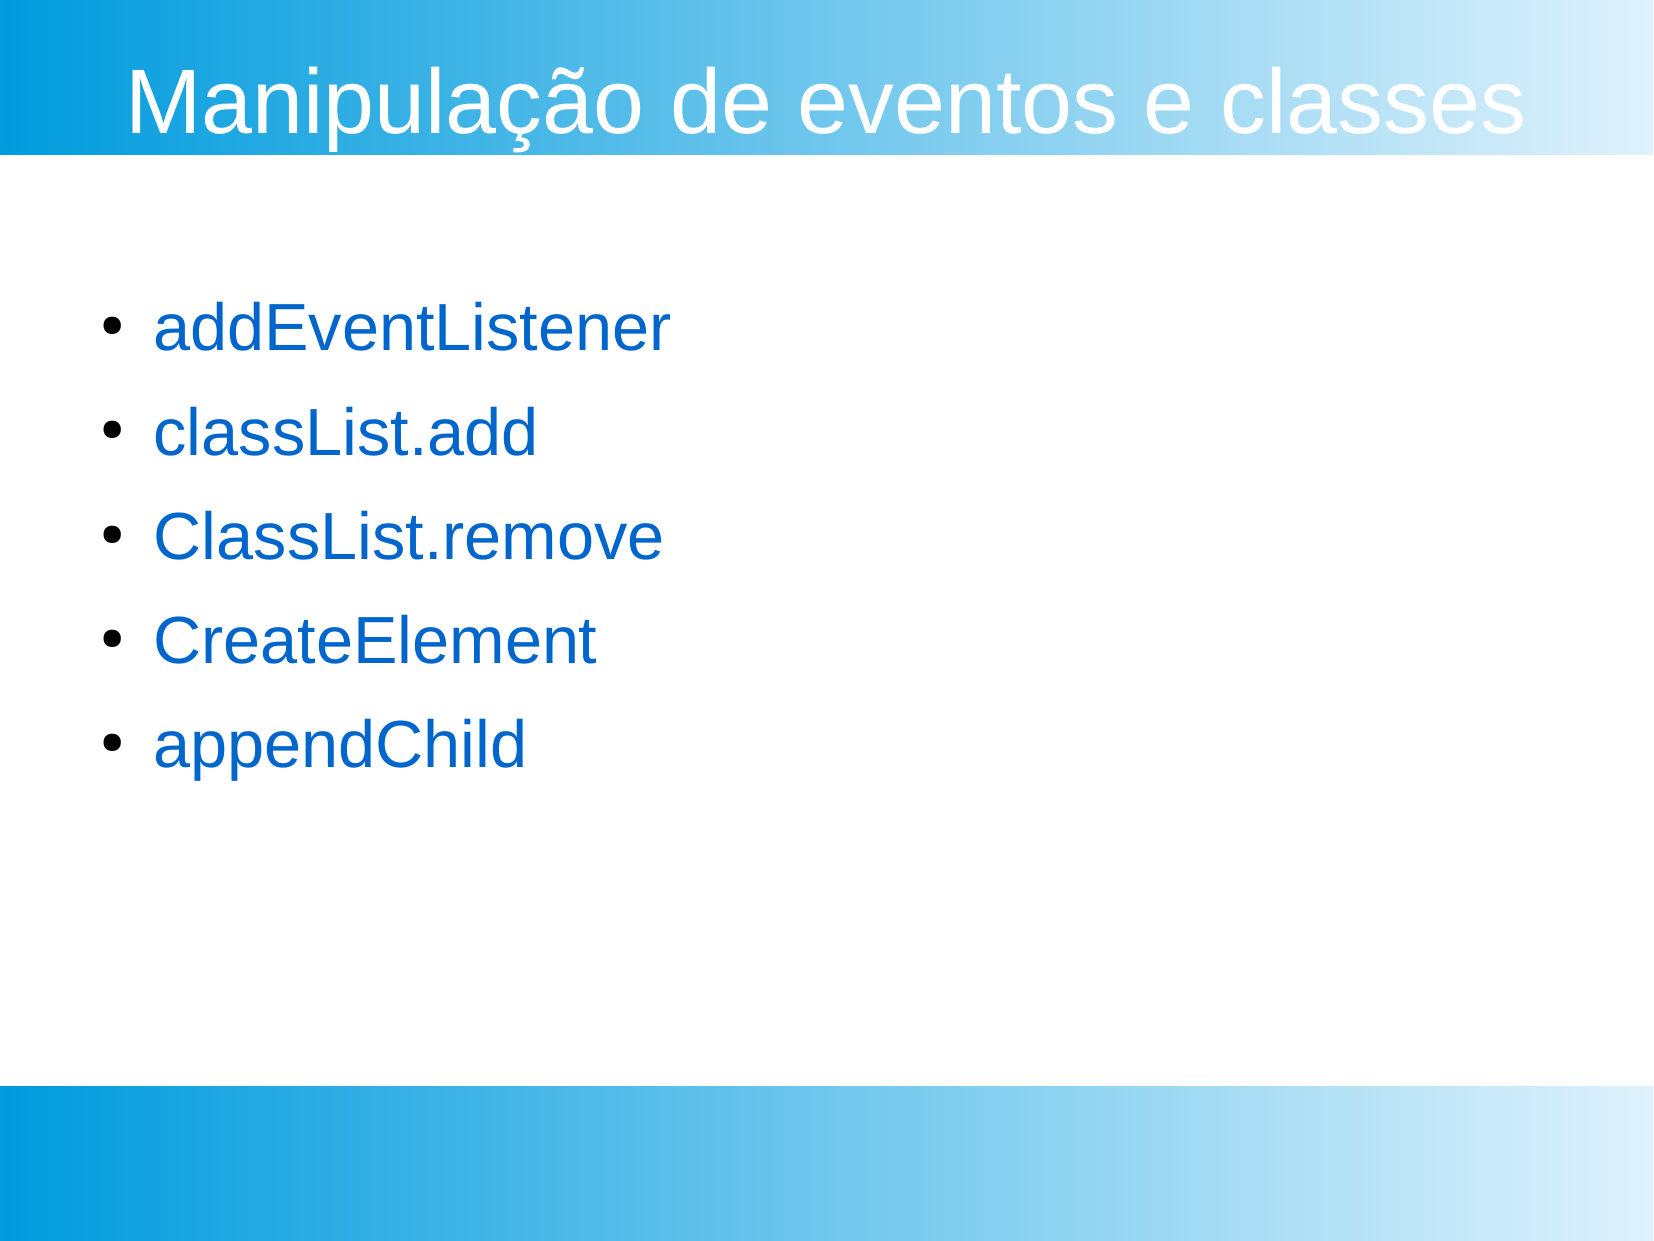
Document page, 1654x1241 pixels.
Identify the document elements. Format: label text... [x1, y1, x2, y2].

list addEventListener classList.add ClassList.remove CreateElement appendChild [82, 290, 1571, 1010]
title Manipulação de eventos e classes [82, 49, 1571, 155]
